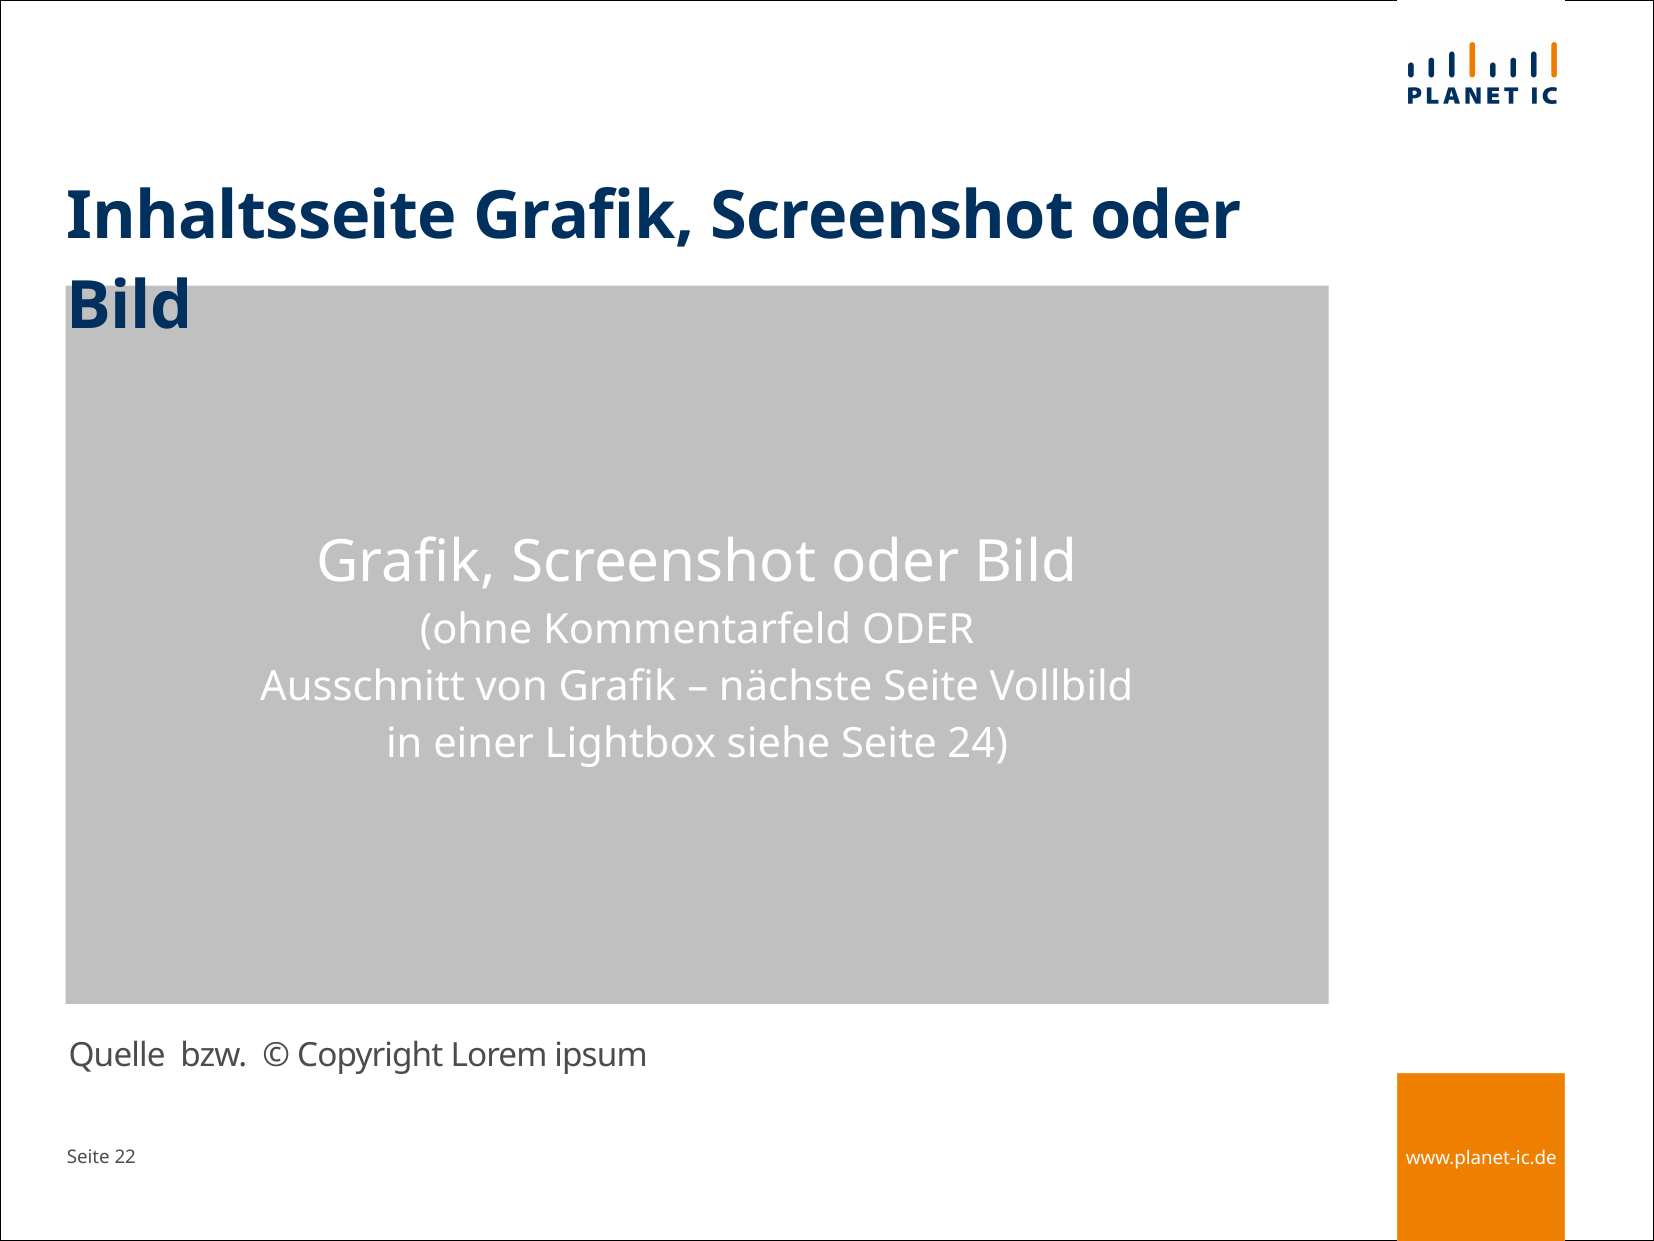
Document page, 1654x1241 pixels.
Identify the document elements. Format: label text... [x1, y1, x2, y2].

text_box Quelle bzw. © Copyright Lorem ipsum [68, 1027, 1047, 1087]
picture [1408, 42, 1557, 104]
text_box Inhaltsseite Grafik, Screenshot oder Bild [66, 166, 1332, 231]
text_box Grafik, Screenshot oder Bild (ohne Kommentarfeld ODER Ausschnitt von Grafik – nächste Seite Vollbild in einer Lightbox siehe Seite 24) [65, 285, 1329, 1004]
